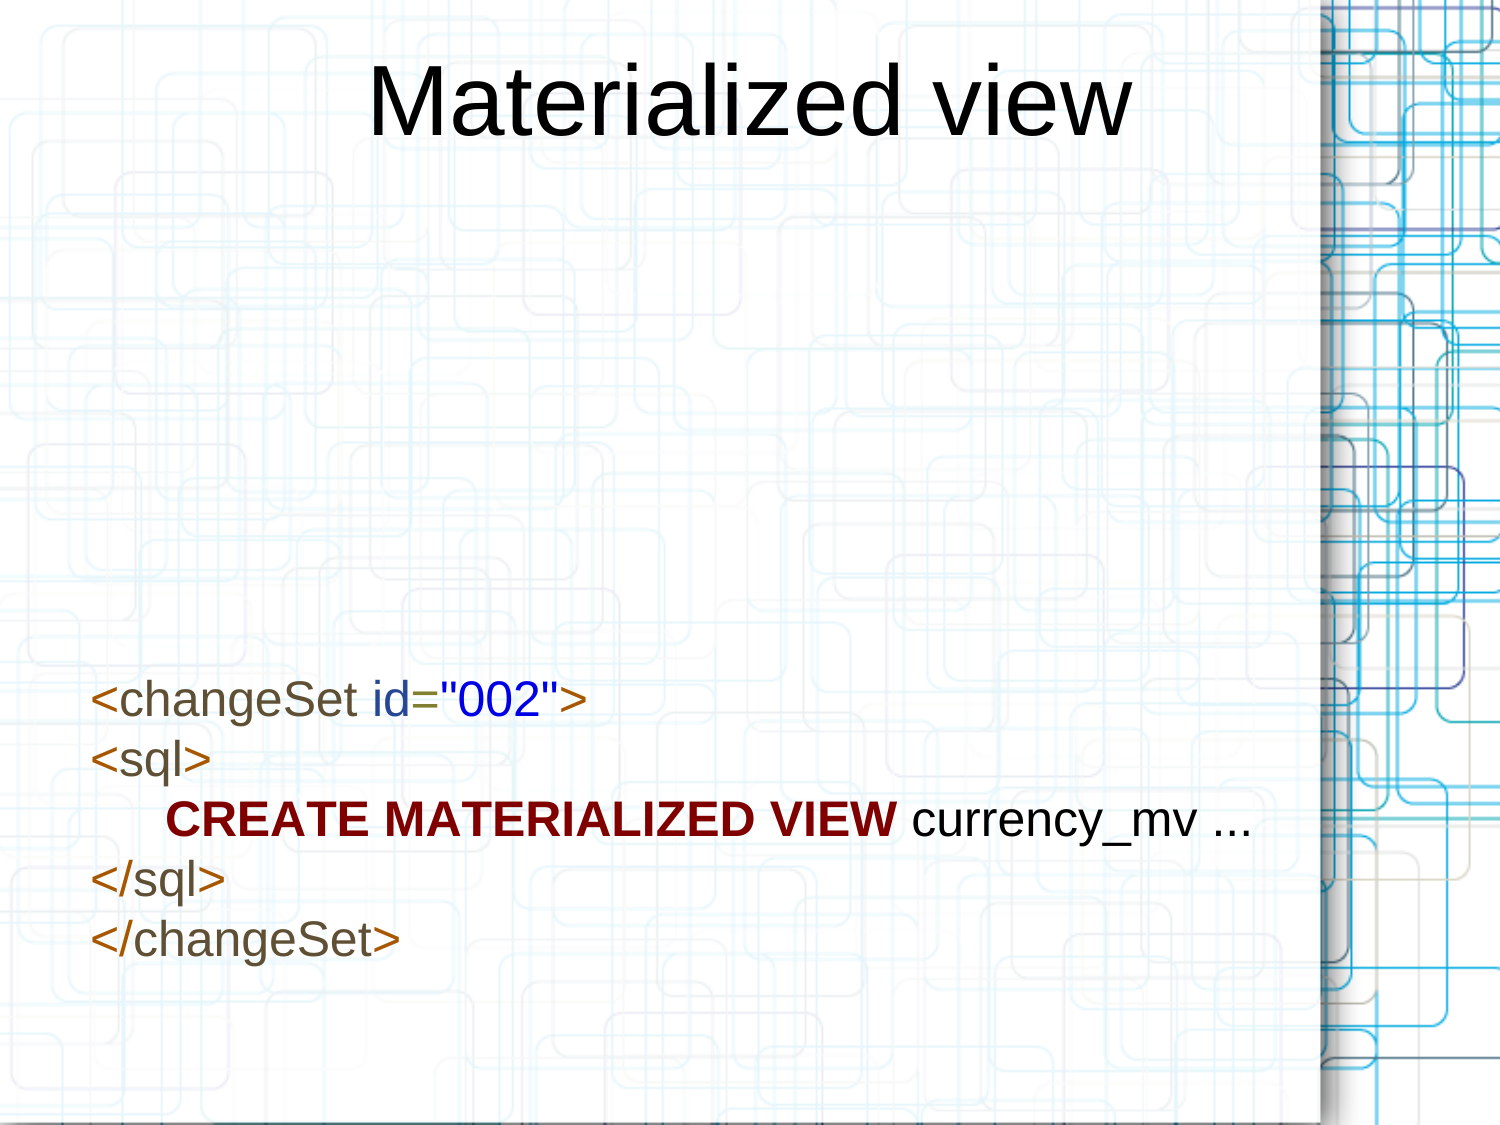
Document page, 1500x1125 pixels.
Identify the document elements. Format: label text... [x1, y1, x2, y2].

list <changeSet id="002"> <sql> CREATE MATERIALIZED VIEW currency_mv ... </sql> </changeSet> [75, 651, 1459, 1024]
picture [0, 0, 1500, 1125]
title Materialized view [75, 0, 1425, 171]
